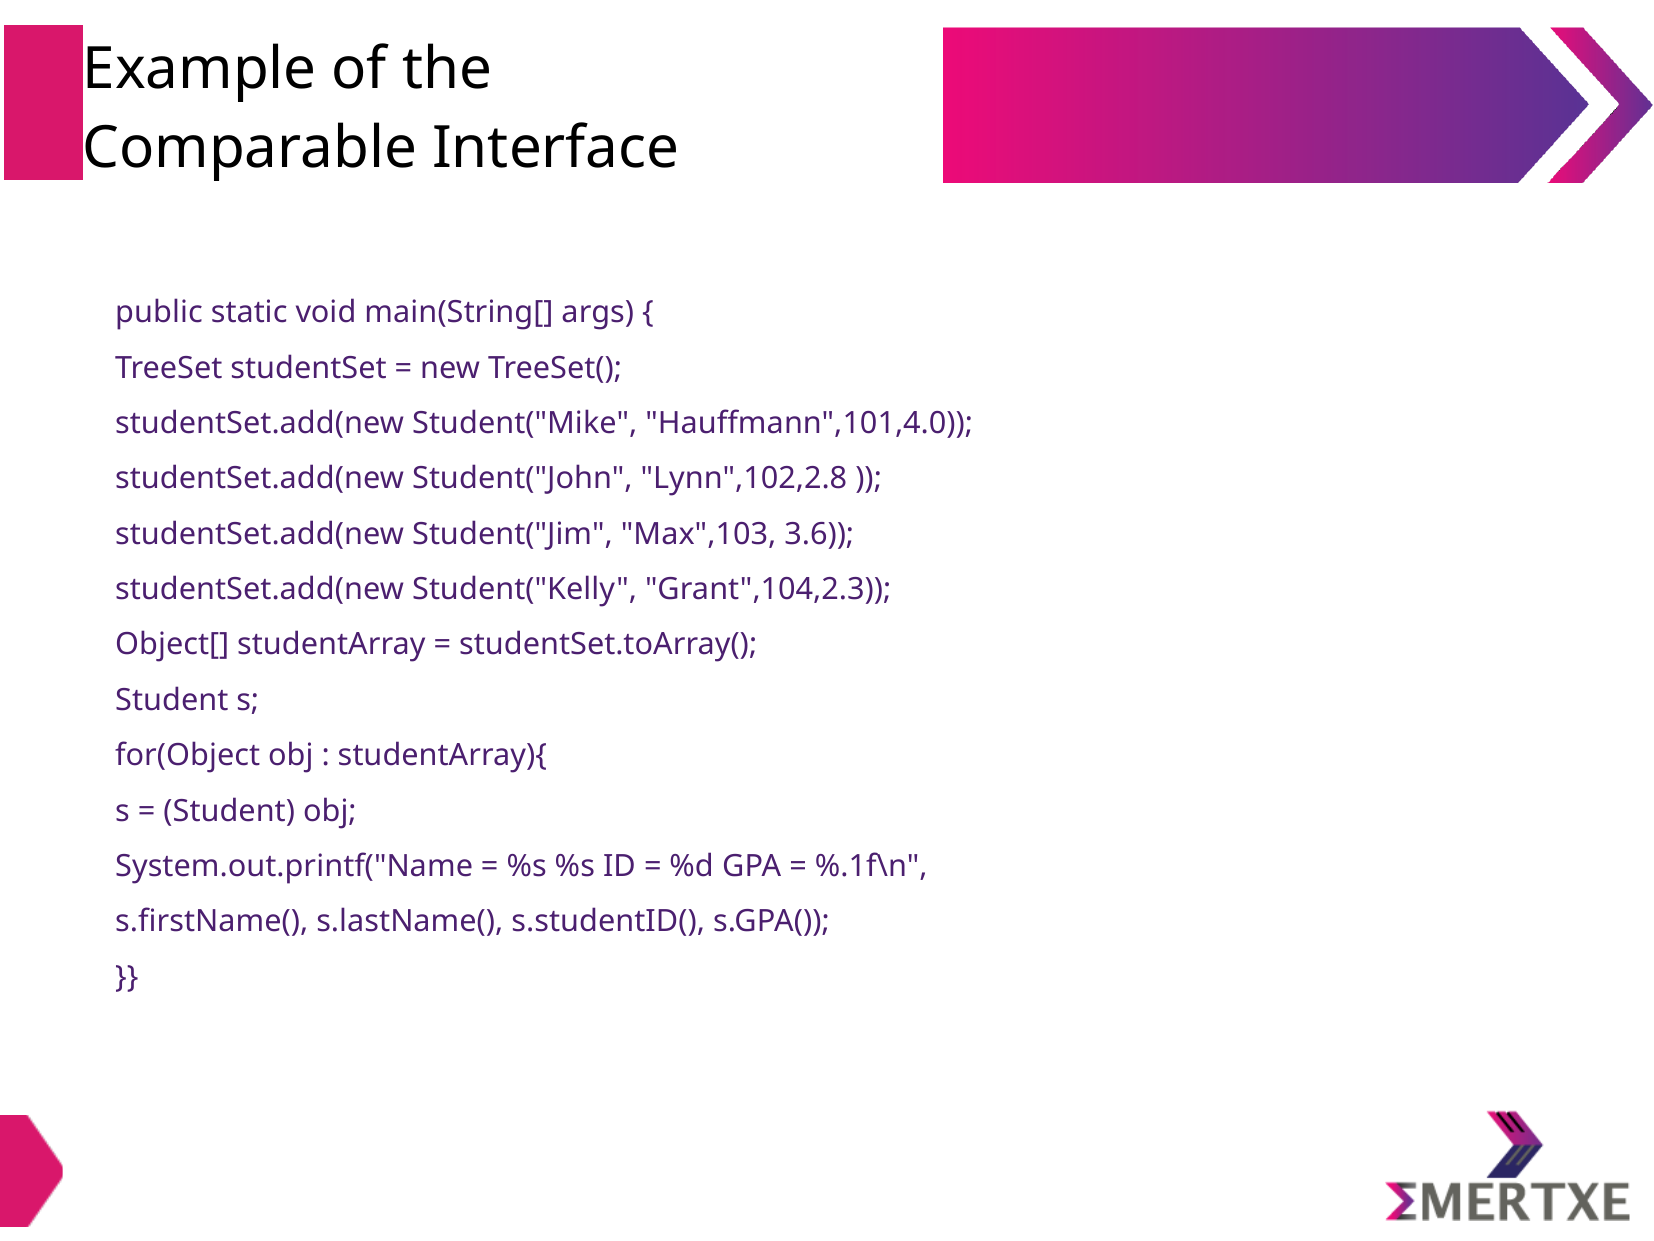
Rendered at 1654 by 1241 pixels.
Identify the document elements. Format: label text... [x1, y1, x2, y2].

list public static void main(String[] args) { TreeSet studentSet = new TreeSet(); studentSet.add(new Student("Mike", "Hauffmann",101,4.0)); studentSet.add(new Student("John", "Lynn",102,2.8 )); studentSet.add(new Student("Jim", "Max",103, 3.6)); studentSet.add(new Student("Kelly", "Grant",104,2.3)); Object[] studentArray = studentSet.toArray(); Student s; for(Object obj : studentArray){ s = (Student) obj; System.out.printf("Name = %s %s ID = %d GPA = %.1f\n", s.firstName(), s.lastName(), s.studentID(), s.GPA()); }} [82, 290, 1571, 1010]
picture [1385, 1107, 1631, 1221]
title Example of the Comparable Interface [82, 2, 1571, 210]
picture [1571, 27, 1653, 183]
